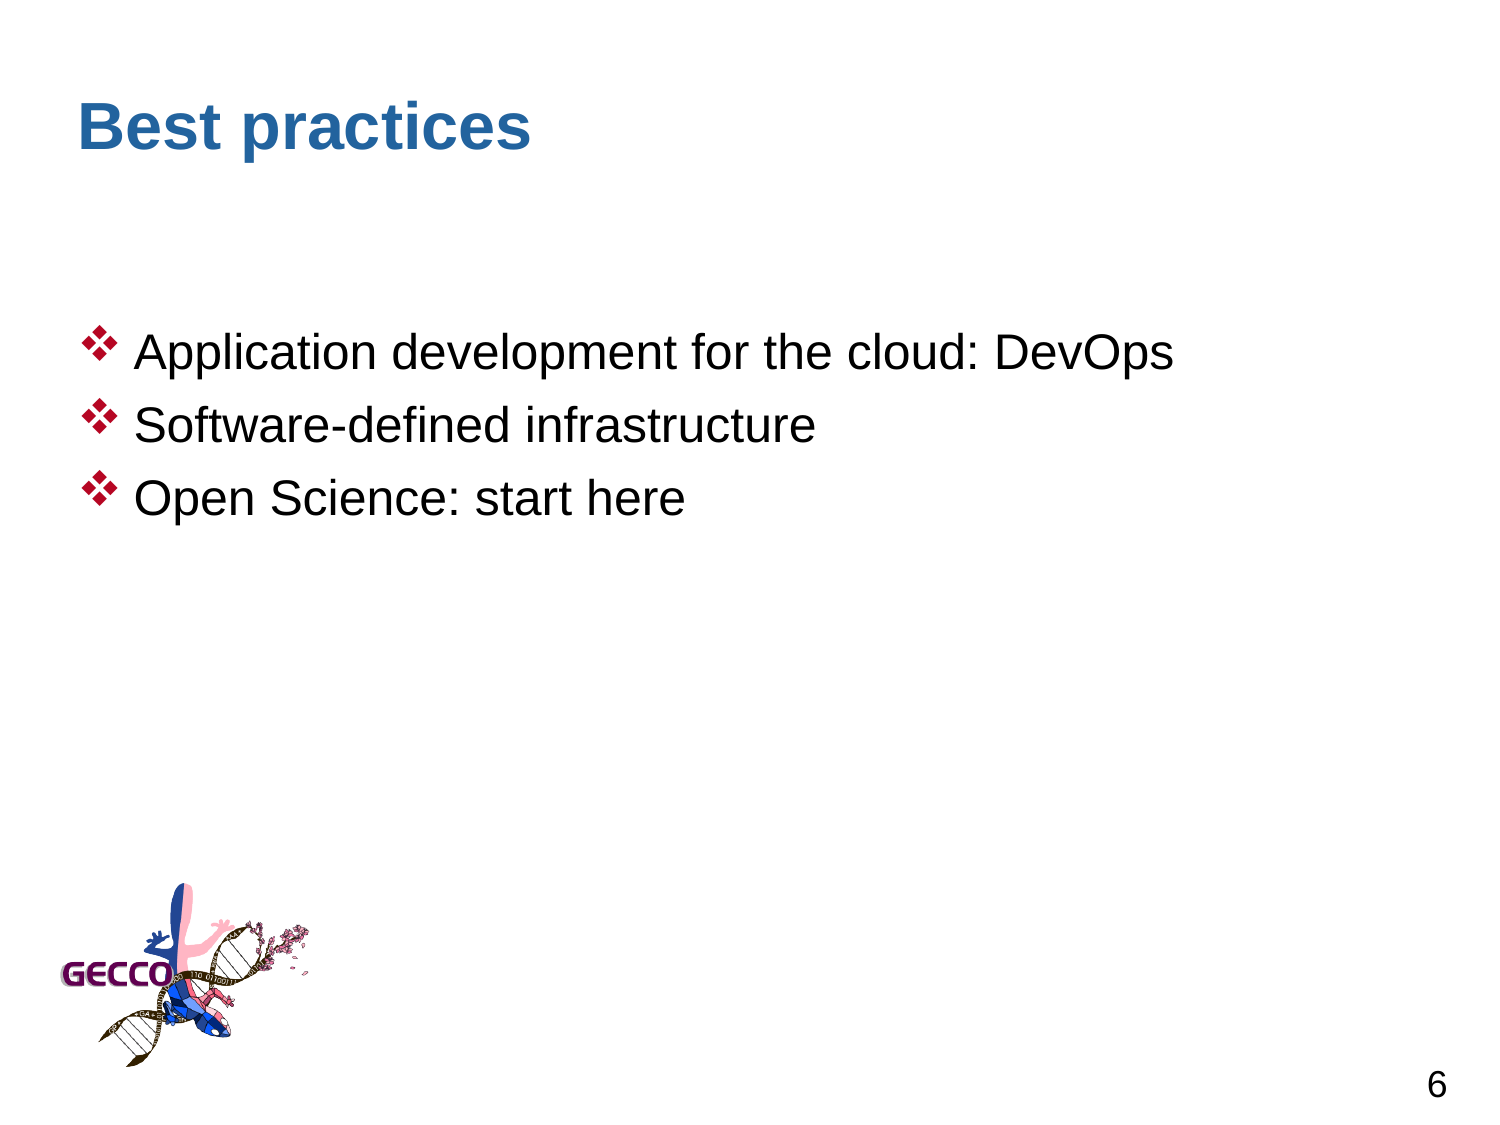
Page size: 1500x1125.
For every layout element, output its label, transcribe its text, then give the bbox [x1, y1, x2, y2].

text_box <number> [1436, 1037, 1463, 1113]
list Best practices Application development for the cloud: DevOps Software-defined infrastructure Open Science: start here [62, 75, 1436, 1125]
picture [55, 850, 62, 1111]
